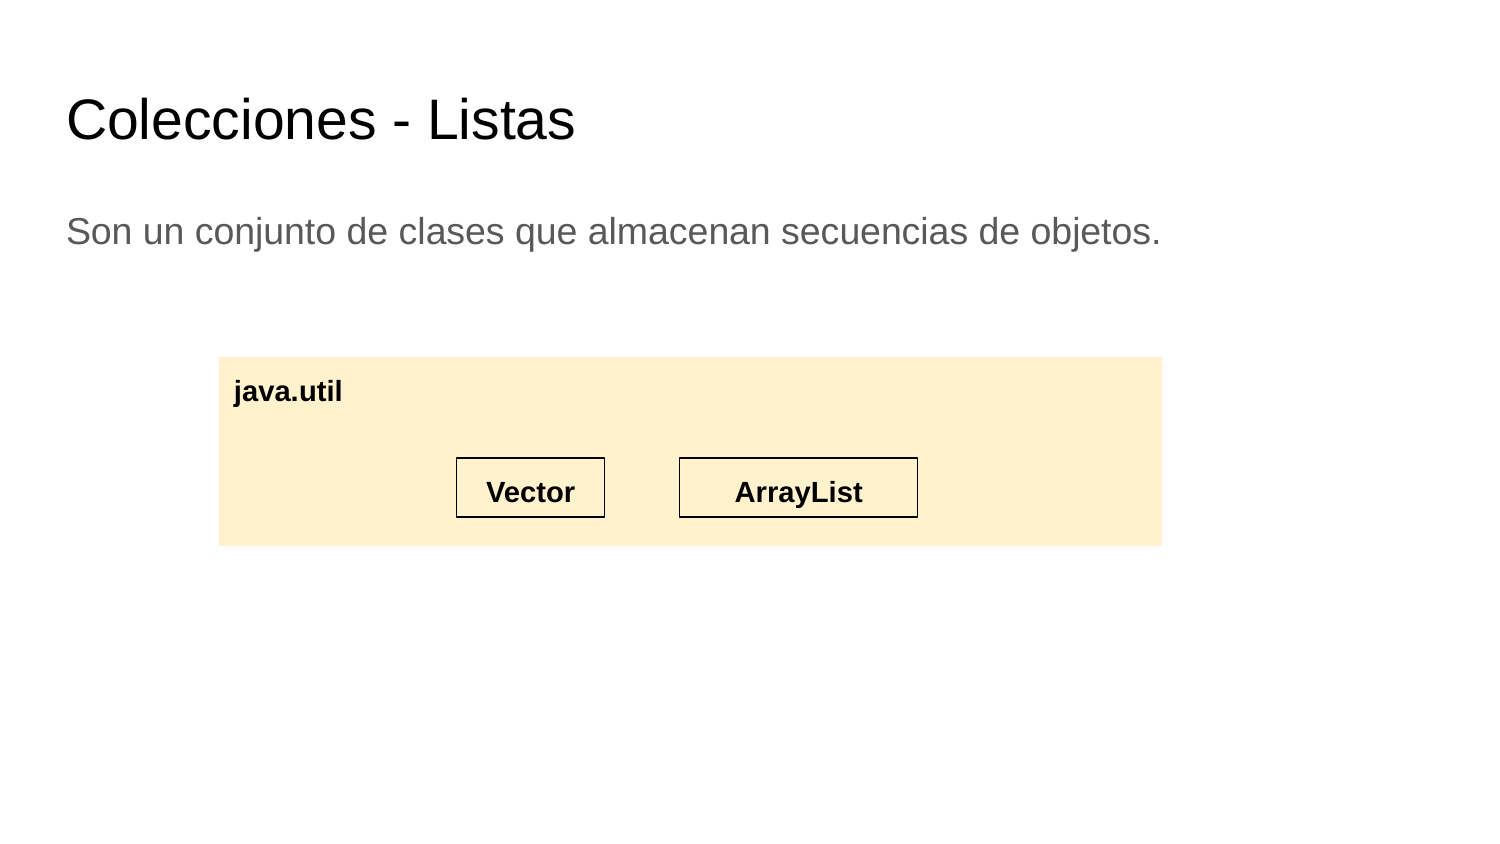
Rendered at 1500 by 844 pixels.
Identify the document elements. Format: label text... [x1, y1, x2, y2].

text_box java.util [218, 356, 1162, 546]
text_box Vector [456, 457, 605, 518]
text_box ArrayList [679, 457, 918, 518]
list Son un conjunto de clases que almacenan secuencias de objetos. [51, 189, 1298, 283]
title Colecciones - Listas [51, 72, 1449, 167]
